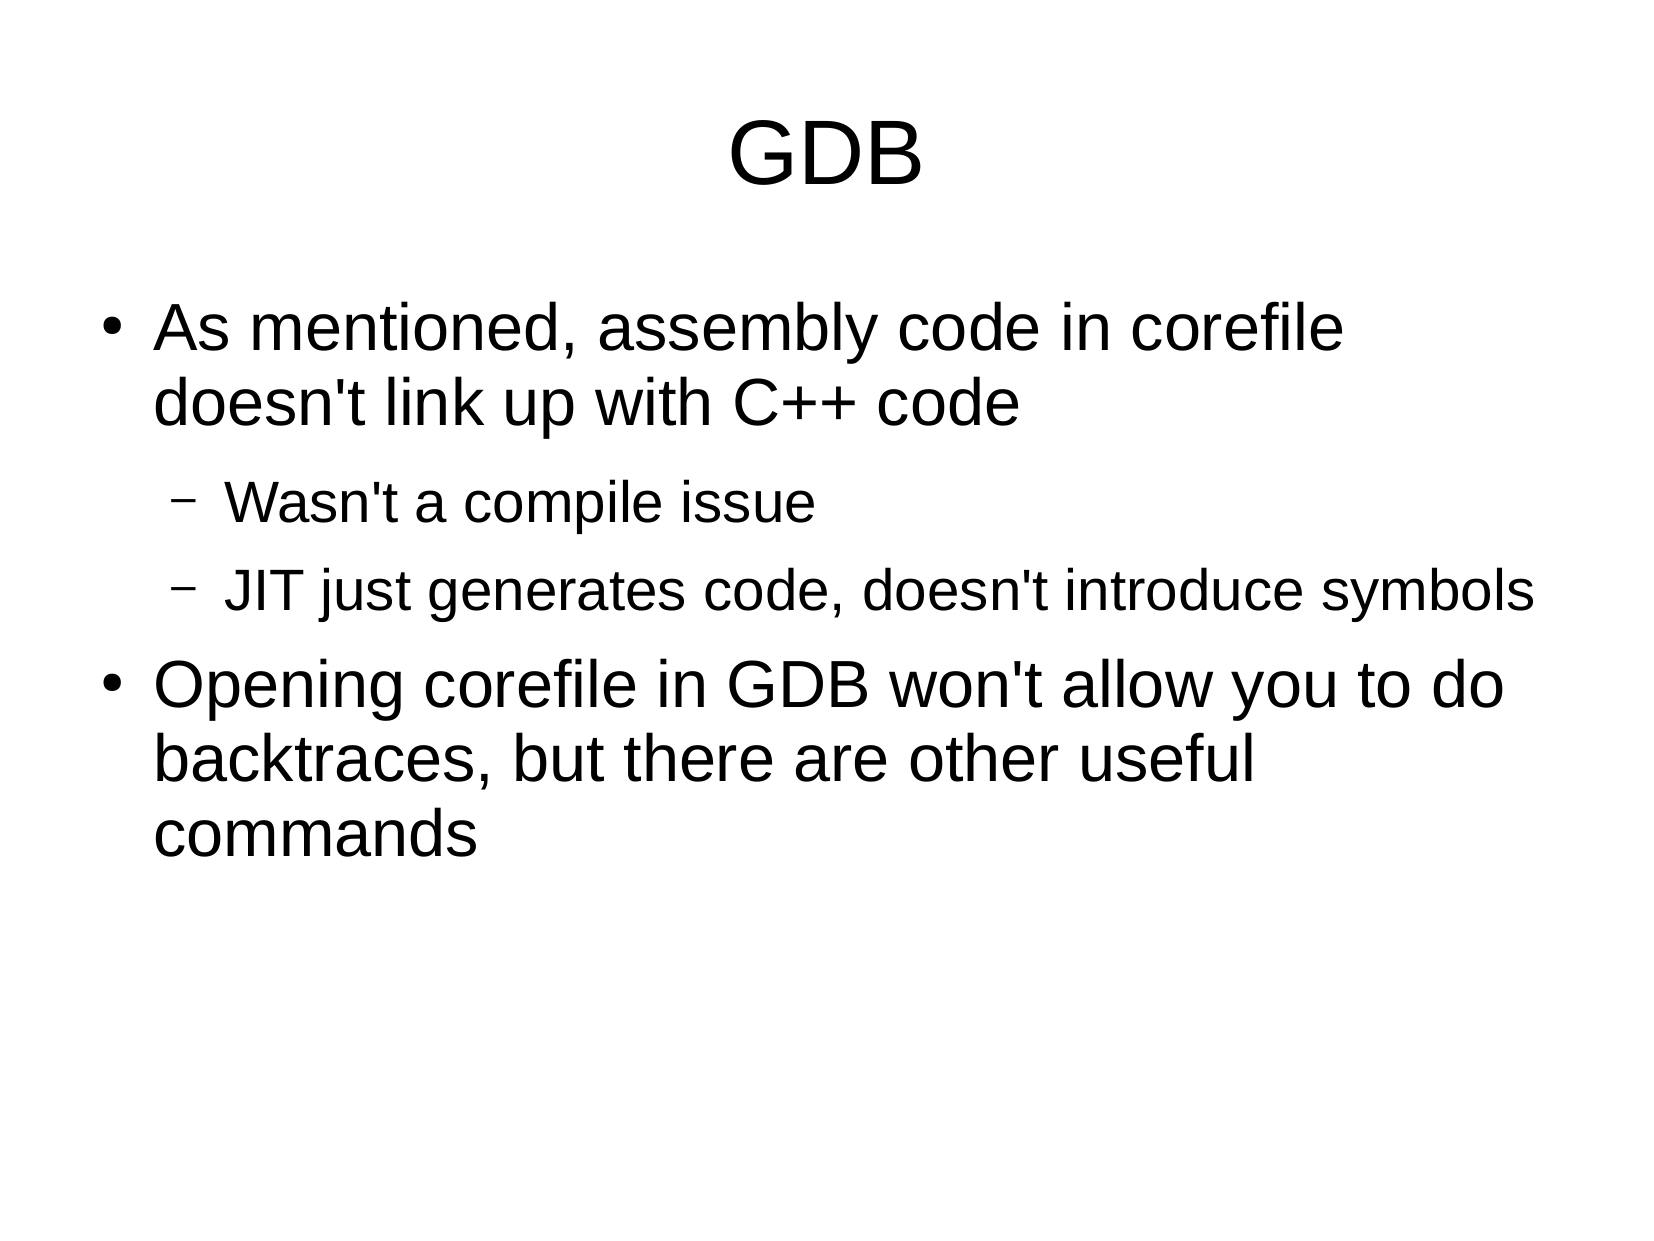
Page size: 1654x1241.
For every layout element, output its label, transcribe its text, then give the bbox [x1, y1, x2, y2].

list As mentioned, assembly code in corefile doesn't link up with C++ code Wasn't a compile issue JIT just generates code, doesn't introduce symbols Opening corefile in GDB won't allow you to do backtraces, but there are other useful commands [82, 290, 1571, 1010]
title GDB [82, 49, 1571, 257]
